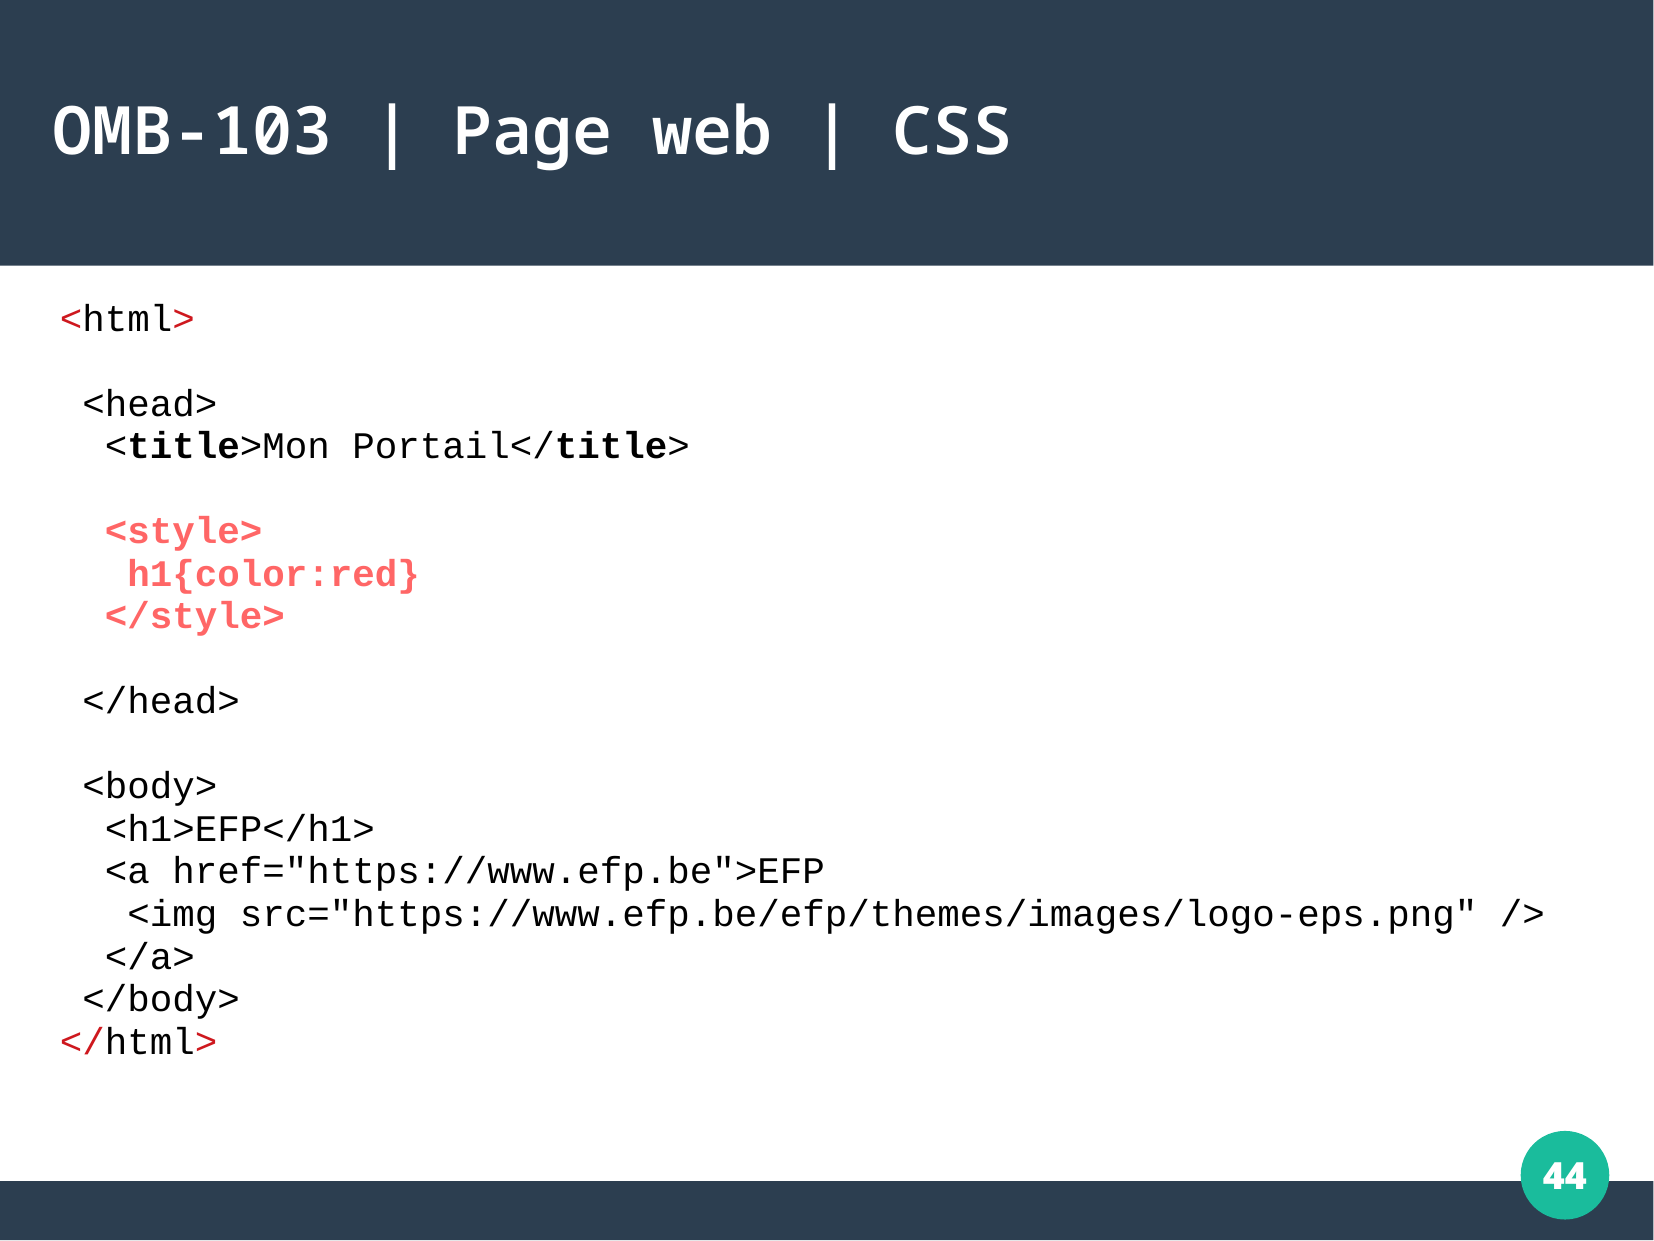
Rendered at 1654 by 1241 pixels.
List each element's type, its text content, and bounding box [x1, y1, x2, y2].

title OMB-103 | Page web | CSS [52, 49, 1588, 208]
text_box <html> <head> <title>Mon Portail</title> <style> h1{color:red} </style> </head> <body> <h1>EFP</h1> <a href="https://www.efp.be">EFP <img src="https://www.efp.be/efp/themes/images/logo-eps.png" /> </a> </body> </html> [45, 292, 1632, 1021]
